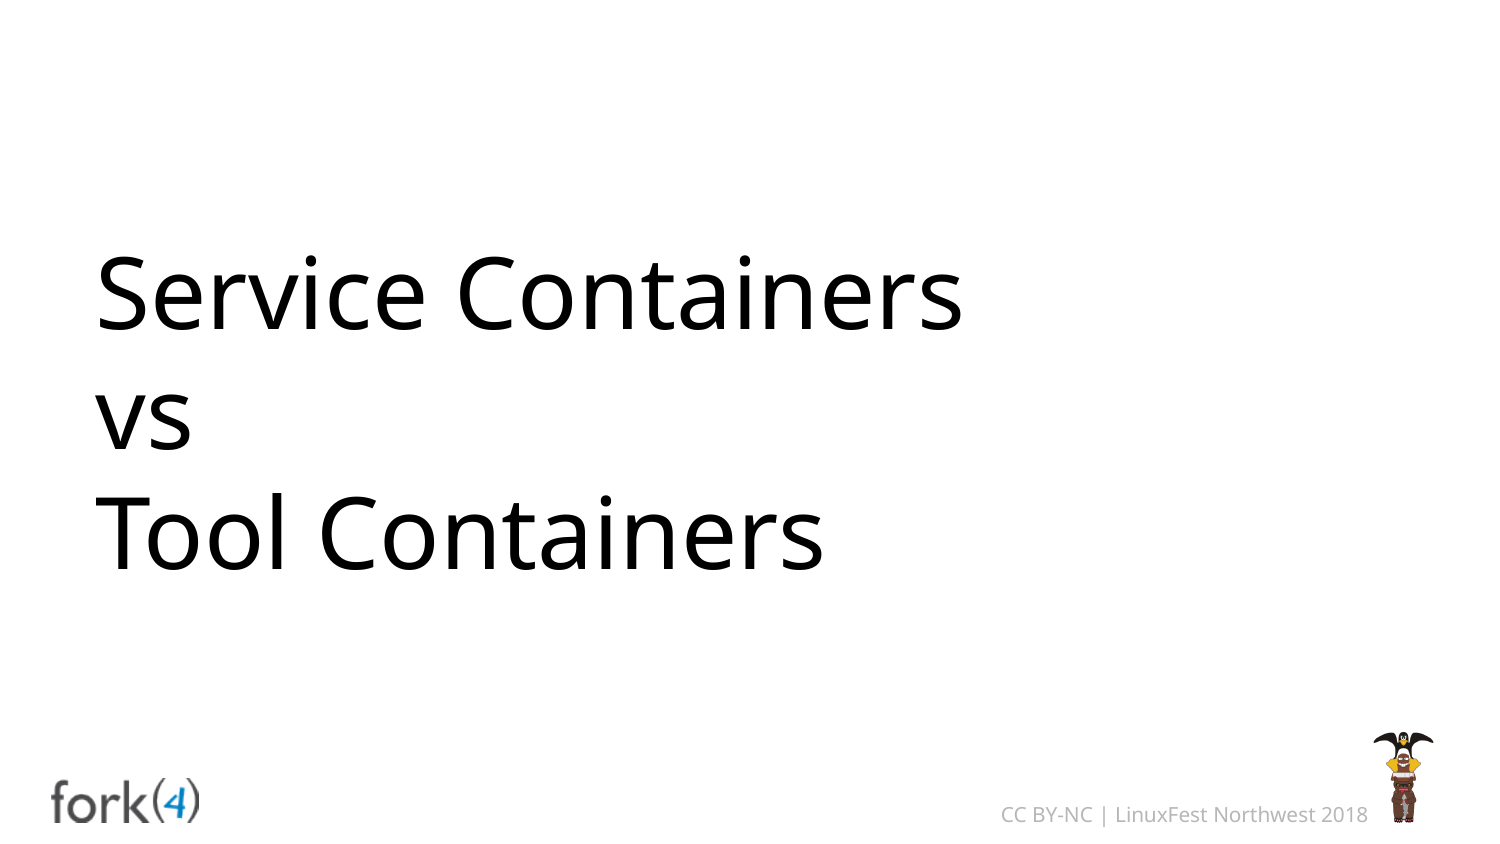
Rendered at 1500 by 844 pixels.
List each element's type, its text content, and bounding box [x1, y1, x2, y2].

title Service Containers vs Tool Containers [80, 73, 1125, 745]
picture [51, 778, 199, 823]
picture [1358, 732, 1449, 823]
